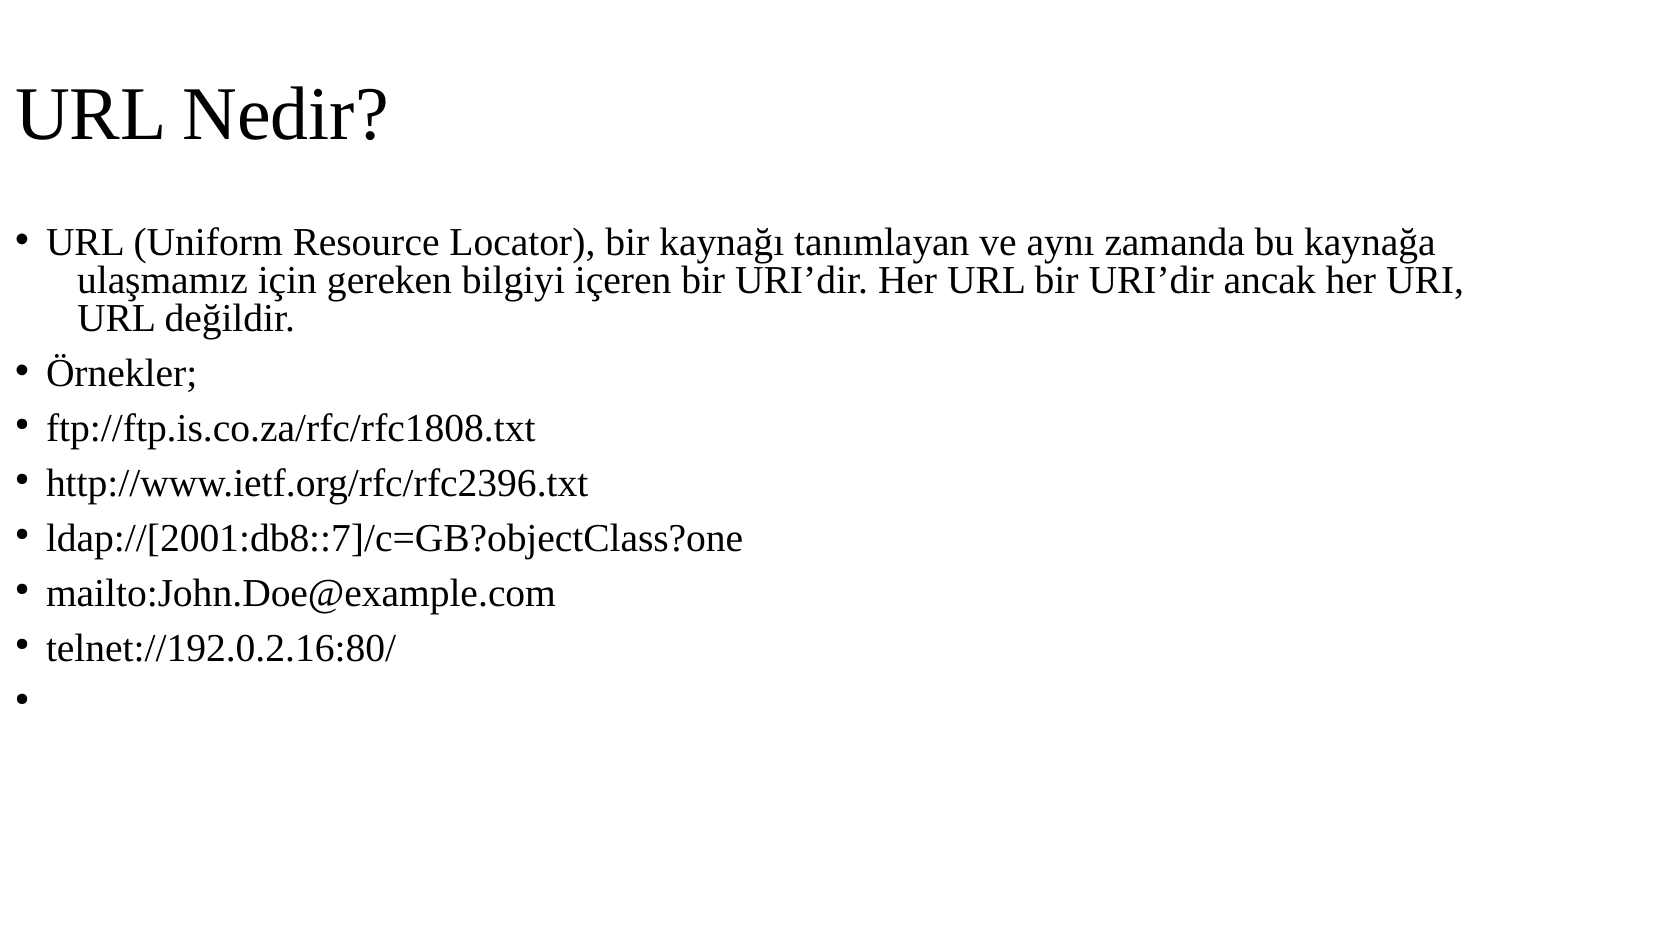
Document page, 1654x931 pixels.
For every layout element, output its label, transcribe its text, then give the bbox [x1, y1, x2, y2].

list URL (Uniform Resource Locator), bir kaynağı tanımlayan ve aynı zamanda bu kaynağa ulaşmamız için gereken bilgiyi içeren bir URI’dir. Her URL bir URI’dir ancak her URI, URL değildir. Örnekler; ftp://ftp.is.co.za/rfc/rfc1808.txt http://www.ietf.org/rfc/rfc2396.txt ldap://[2001:db8::7]/c=GB?objectClass?one mailto:John.Doe@example.com telnet://192.0.2.16:80/ [0, 217, 1489, 758]
title URL Nedir? [0, 36, 1489, 193]
